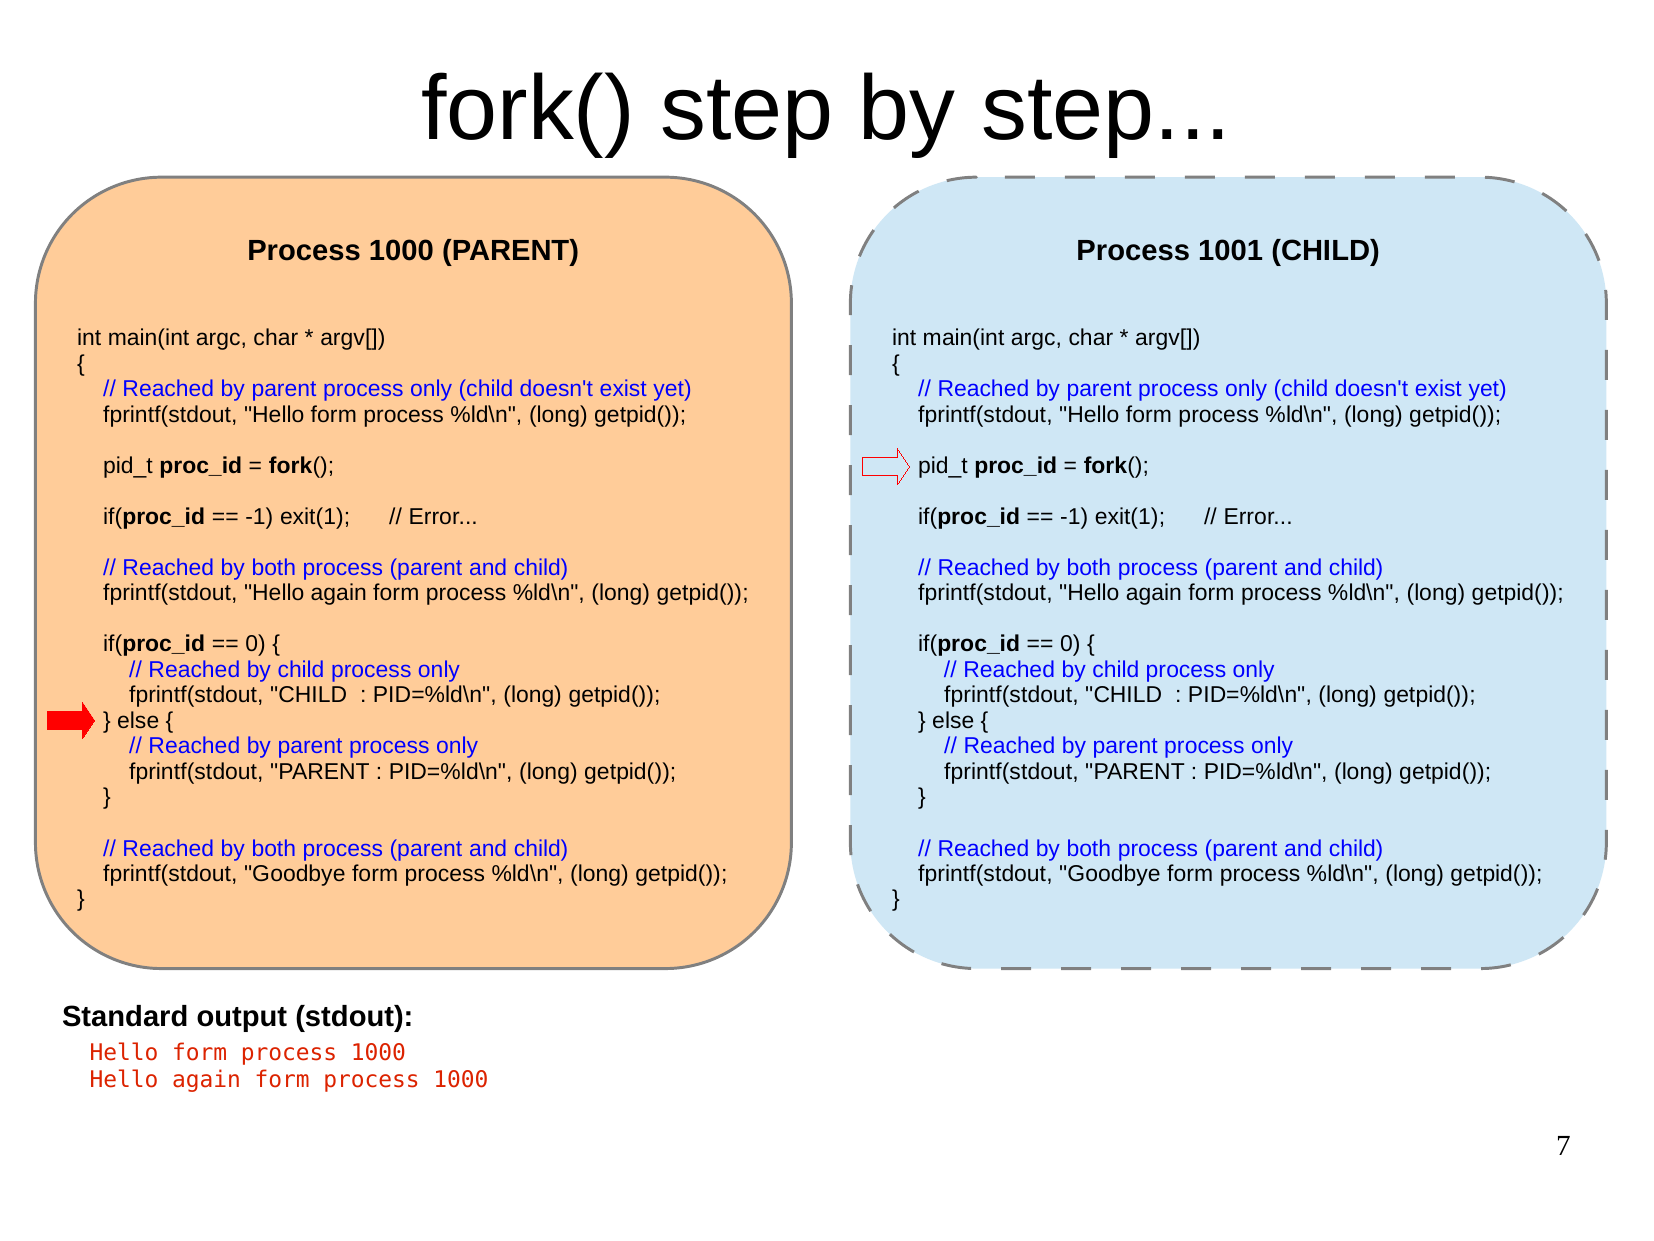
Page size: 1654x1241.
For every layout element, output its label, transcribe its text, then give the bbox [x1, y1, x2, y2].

title fork() step by step... [82, 49, 1571, 166]
text_box [47, 702, 95, 739]
text_box Process 1000 (PARENT) int main(int argc, char * argv[]) { // Reached by parent process only (child doesn't exist yet) fprintf(stdout, "Hello form process %ld\n", (long) getpid()); pid_t proc_id = fork(); if(proc_id == -1) exit(1); // Error... // Reached by both process (parent and child) fprintf(stdout, "Hello again form process %ld\n", (long) getpid()); if(proc_id == 0) { // Reached by child process only fprintf(stdout, "CHILD : PID=%ld\n", (long) getpid()); } else { // Reached by parent process only fprintf(stdout, "PARENT : PID=%ld\n", (long) getpid()); } // Reached by both process (parent and child) fprintf(stdout, "Goodbye form process %ld\n", (long) getpid()); } [35, 177, 792, 969]
text_box Standard output (stdout): Hello form process 1000 Hello again form process 1000 [47, 992, 1619, 1193]
text_box Process 1001 (CHILD) int main(int argc, char * argv[]) { // Reached by parent process only (child doesn't exist yet) fprintf(stdout, "Hello form process %ld\n", (long) getpid()); pid_t proc_id = fork(); if(proc_id == -1) exit(1); // Error... // Reached by both process (parent and child) fprintf(stdout, "Hello again form process %ld\n", (long) getpid()); if(proc_id == 0) { // Reached by child process only fprintf(stdout, "CHILD : PID=%ld\n", (long) getpid()); } else { // Reached by parent process only fprintf(stdout, "PARENT : PID=%ld\n", (long) getpid()); } // Reached by both process (parent and child) fprintf(stdout, "Goodbye form process %ld\n", (long) getpid()); } [850, 177, 1607, 969]
